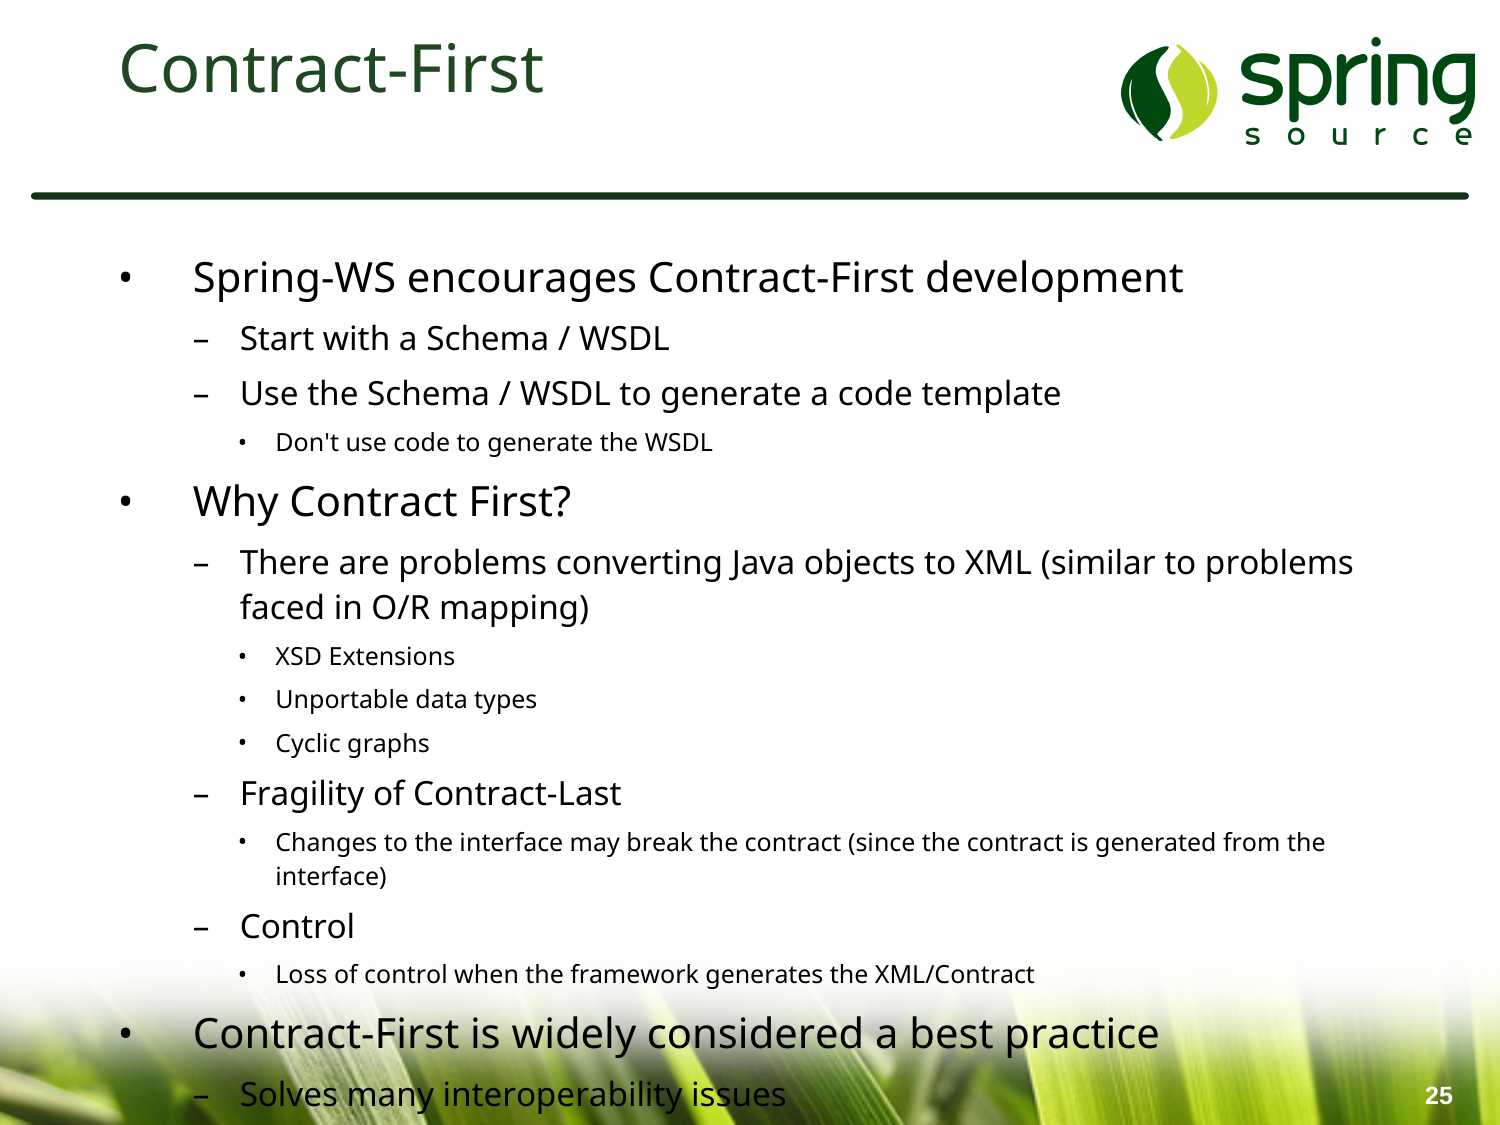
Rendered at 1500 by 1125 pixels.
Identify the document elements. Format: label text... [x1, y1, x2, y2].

list Spring-WS encourages Contract-First development Start with a Schema / WSDL Use the Schema / WSDL to generate a code template Don't use code to generate the WSDL Why Contract First? There are problems converting Java objects to XML (similar to problems faced in O/R mapping) XSD Extensions Unportable data types Cyclic graphs Fragility of Contract-Last Changes to the interface may break the contract (since the contract is generated from the interface) Control Loss of control when the framework generates the XML/Contract Contract-First is widely considered a best practice Solves many interoperability issues [103, 239, 1394, 1046]
picture [1136, 37, 1475, 145]
title Contract-First [103, 13, 1136, 177]
picture [0, 944, 1500, 1125]
